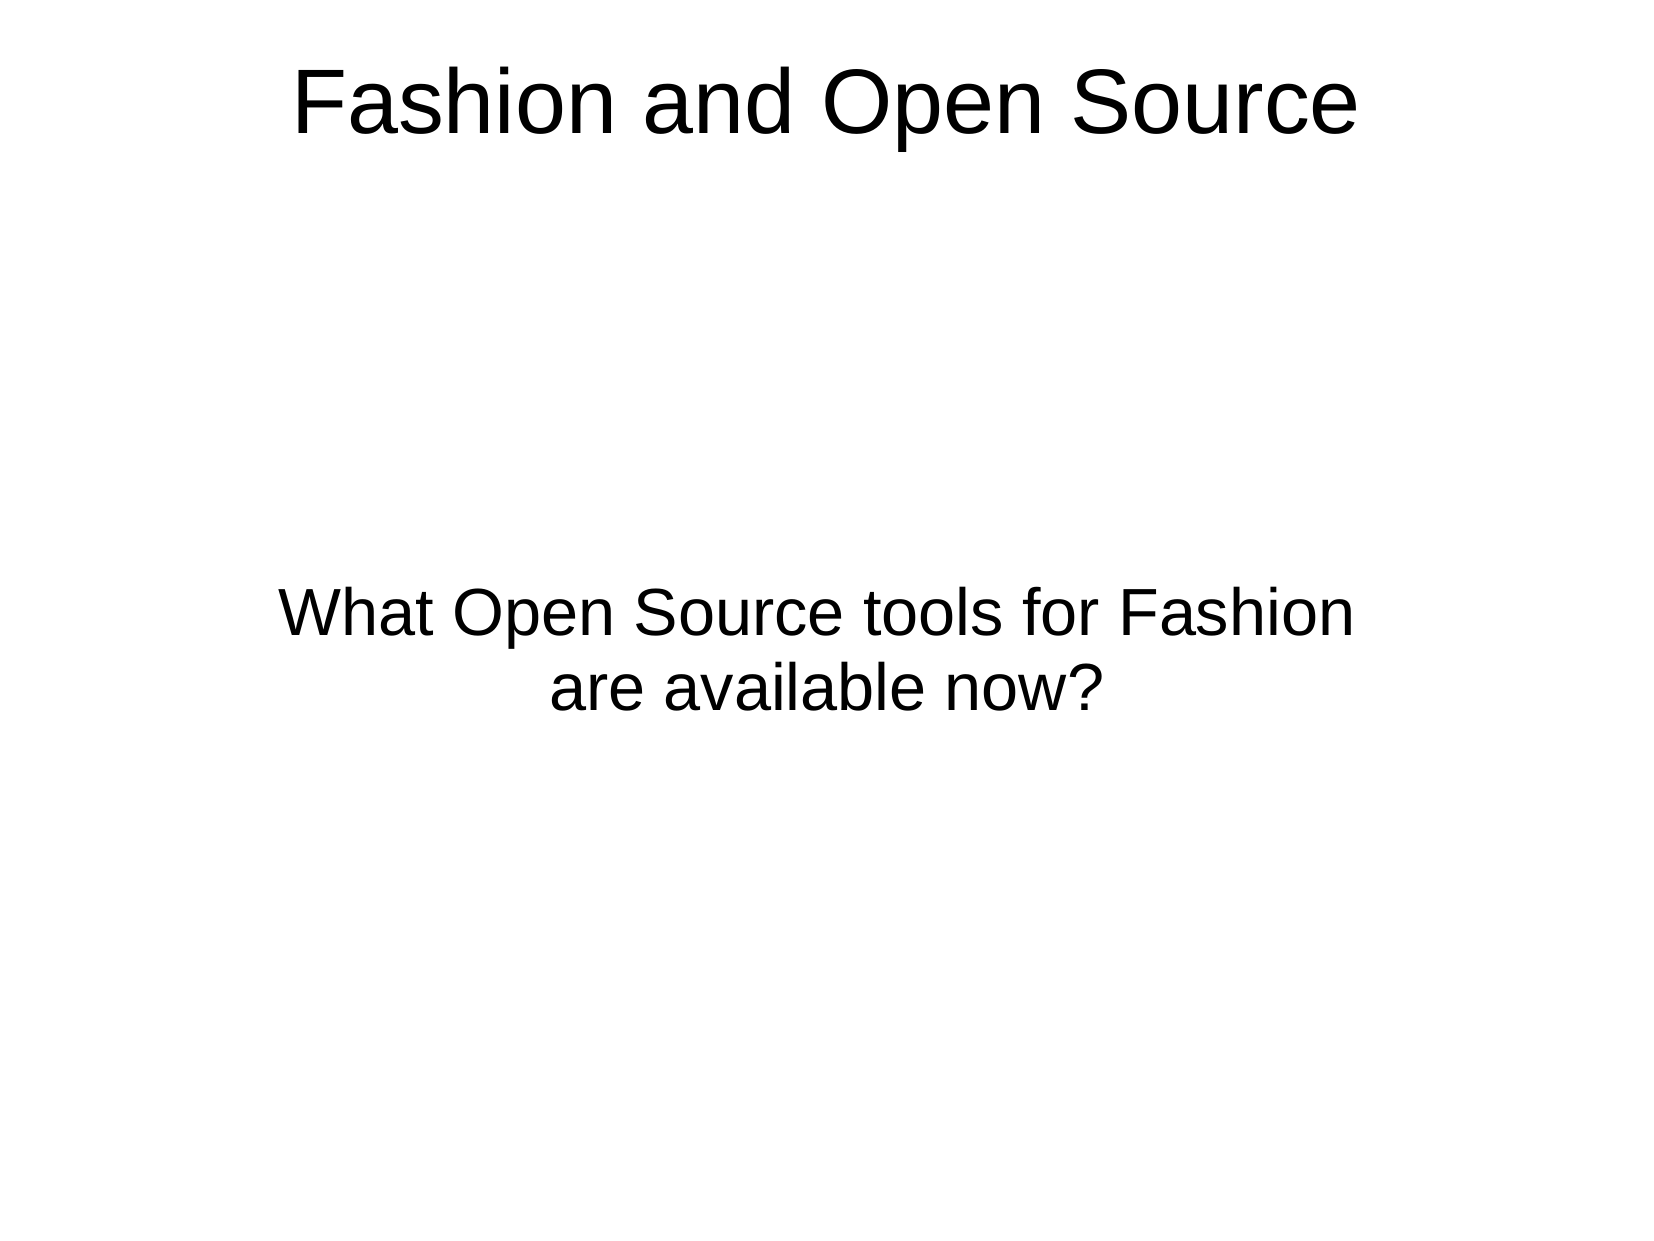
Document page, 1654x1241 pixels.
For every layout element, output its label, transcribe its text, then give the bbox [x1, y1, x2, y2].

title Fashion and Open Source [82, 49, 1571, 257]
subtitle What Open Source tools for Fashion are available now? [82, 290, 1571, 1010]
